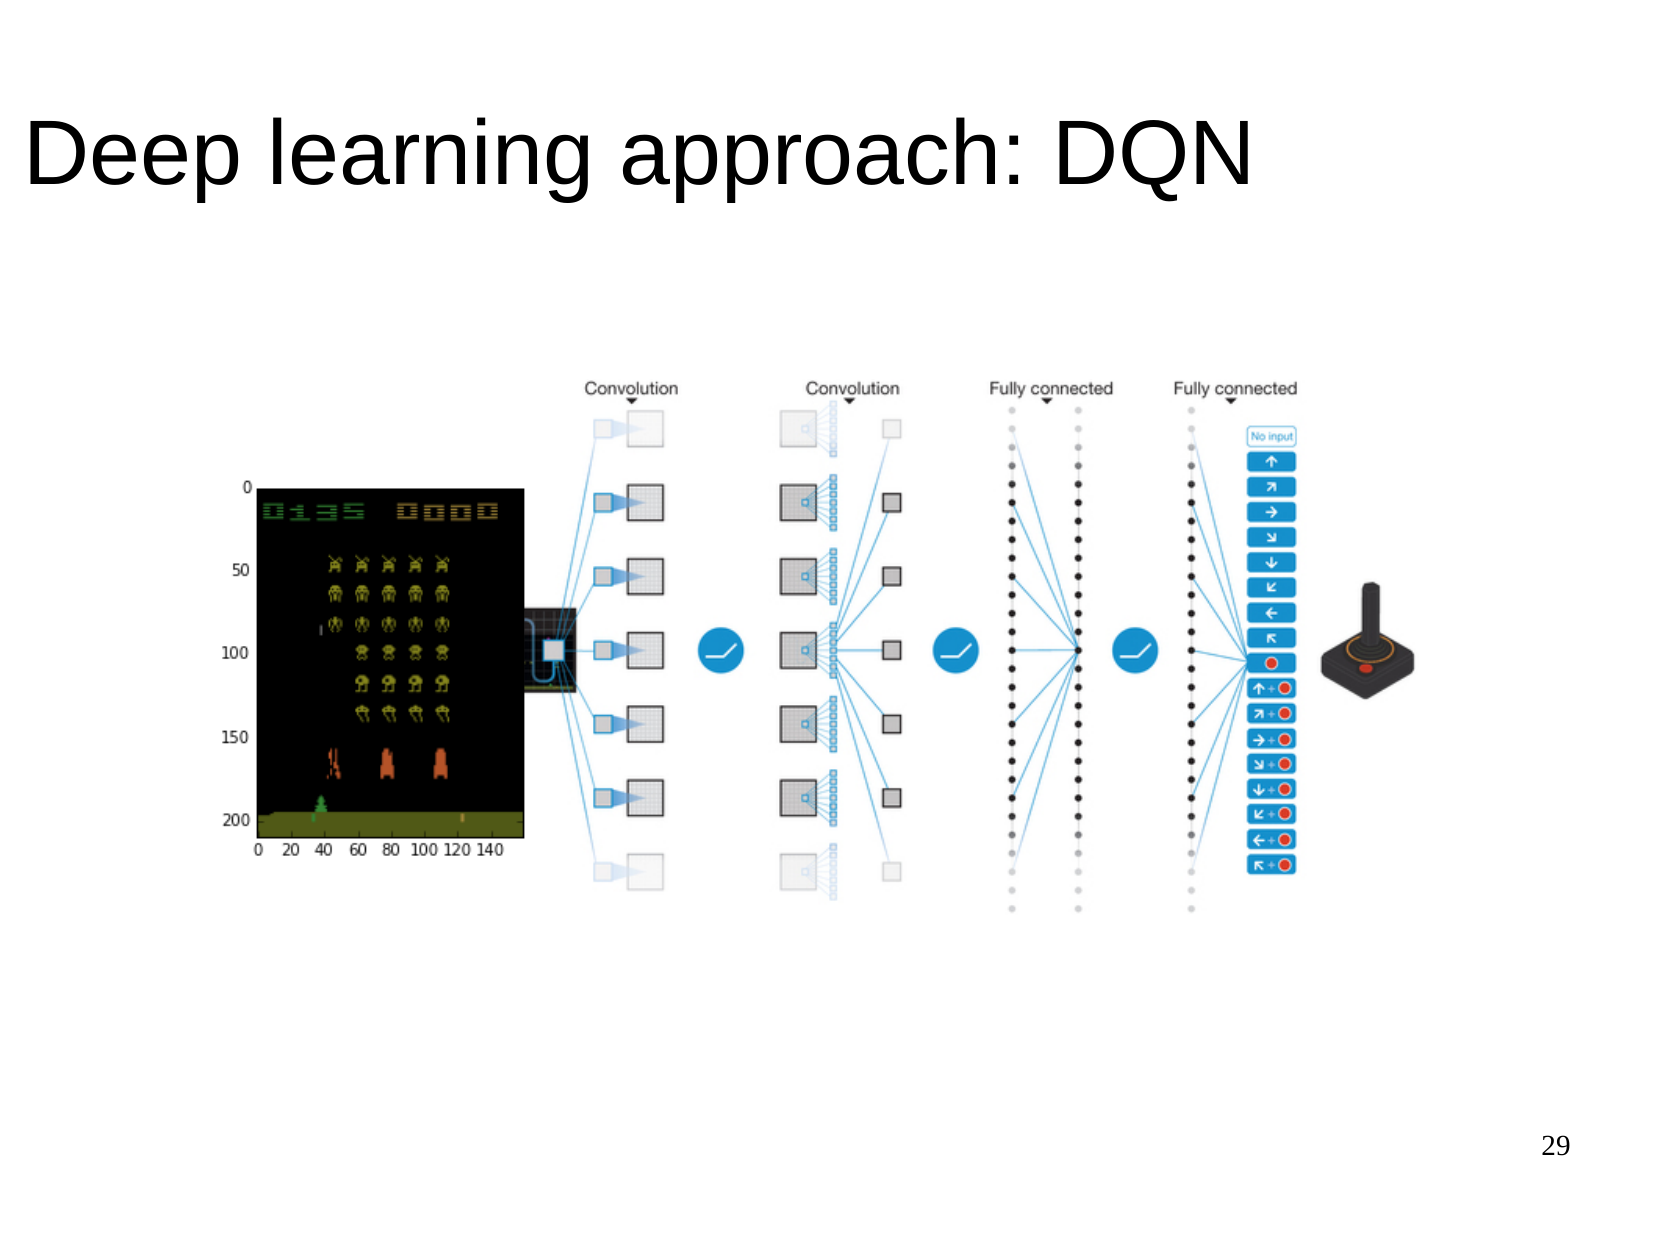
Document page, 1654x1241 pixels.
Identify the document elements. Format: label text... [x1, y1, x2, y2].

picture [210, 379, 1419, 916]
title Deep learning approach: DQN [23, 49, 1512, 257]
